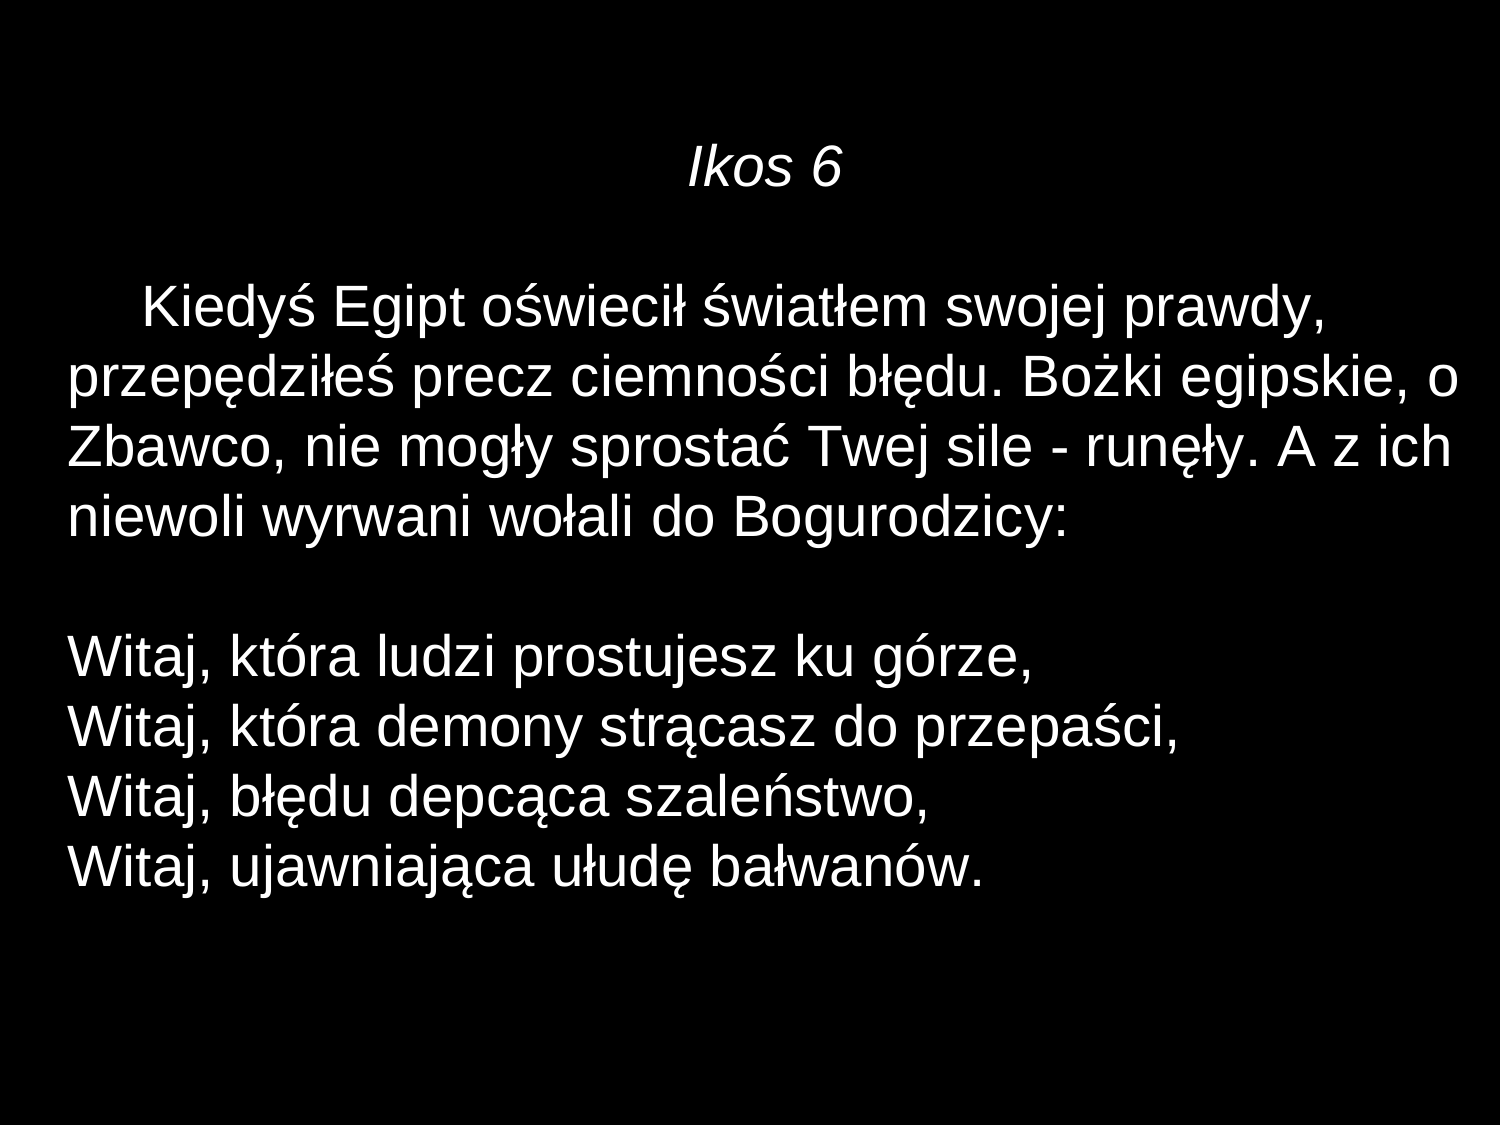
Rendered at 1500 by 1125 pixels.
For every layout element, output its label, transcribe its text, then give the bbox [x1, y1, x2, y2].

text_box Ikos 6 Kiedyś Egipt oświecił światłem swojej prawdy, przepędziłeś precz ciemności błędu. Bożki egipskie, o Zbawco, nie mogły sprostać Twej sile - runęły. A z ich niewoli wyrwani wołali do Bogurodzicy: Witaj, która ludzi prostujesz ku górze, Witaj, która demony strącasz do przepaści, Witaj, błędu depcąca szaleństwo, Witaj, ujawniająca ułudę bałwanów. [53, 120, 1483, 906]
